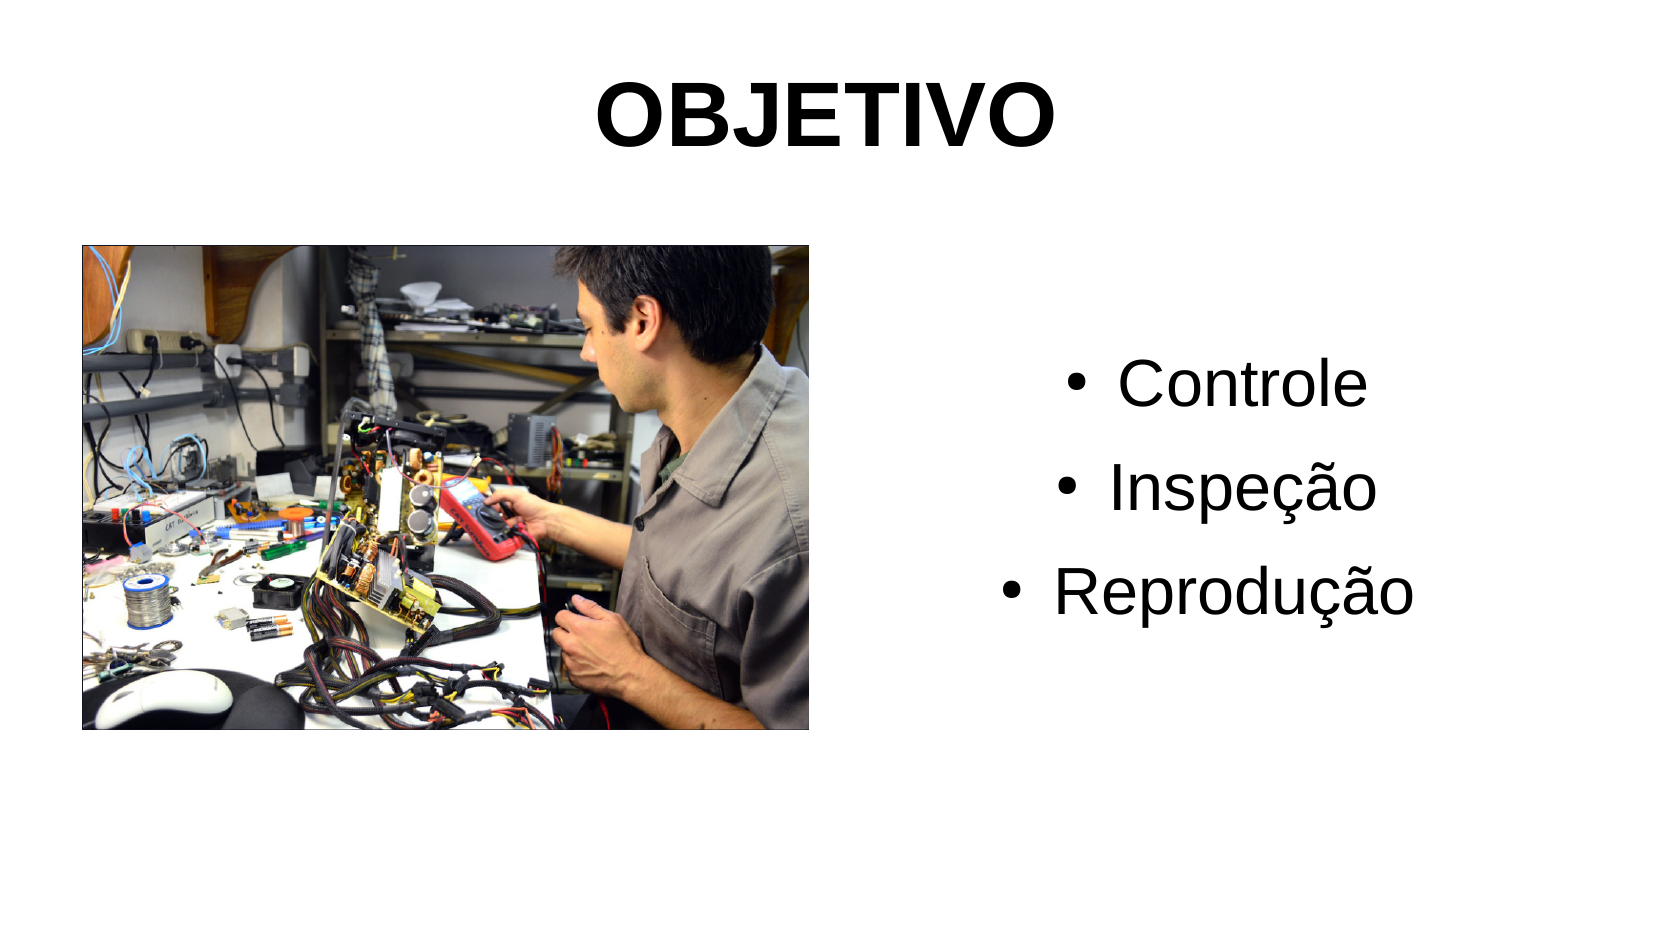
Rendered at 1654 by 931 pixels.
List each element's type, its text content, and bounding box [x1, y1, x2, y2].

title OBJETIVO [82, 37, 1571, 193]
picture [82, 245, 809, 730]
list Controle Inspeção Reprodução [845, 217, 1572, 758]
